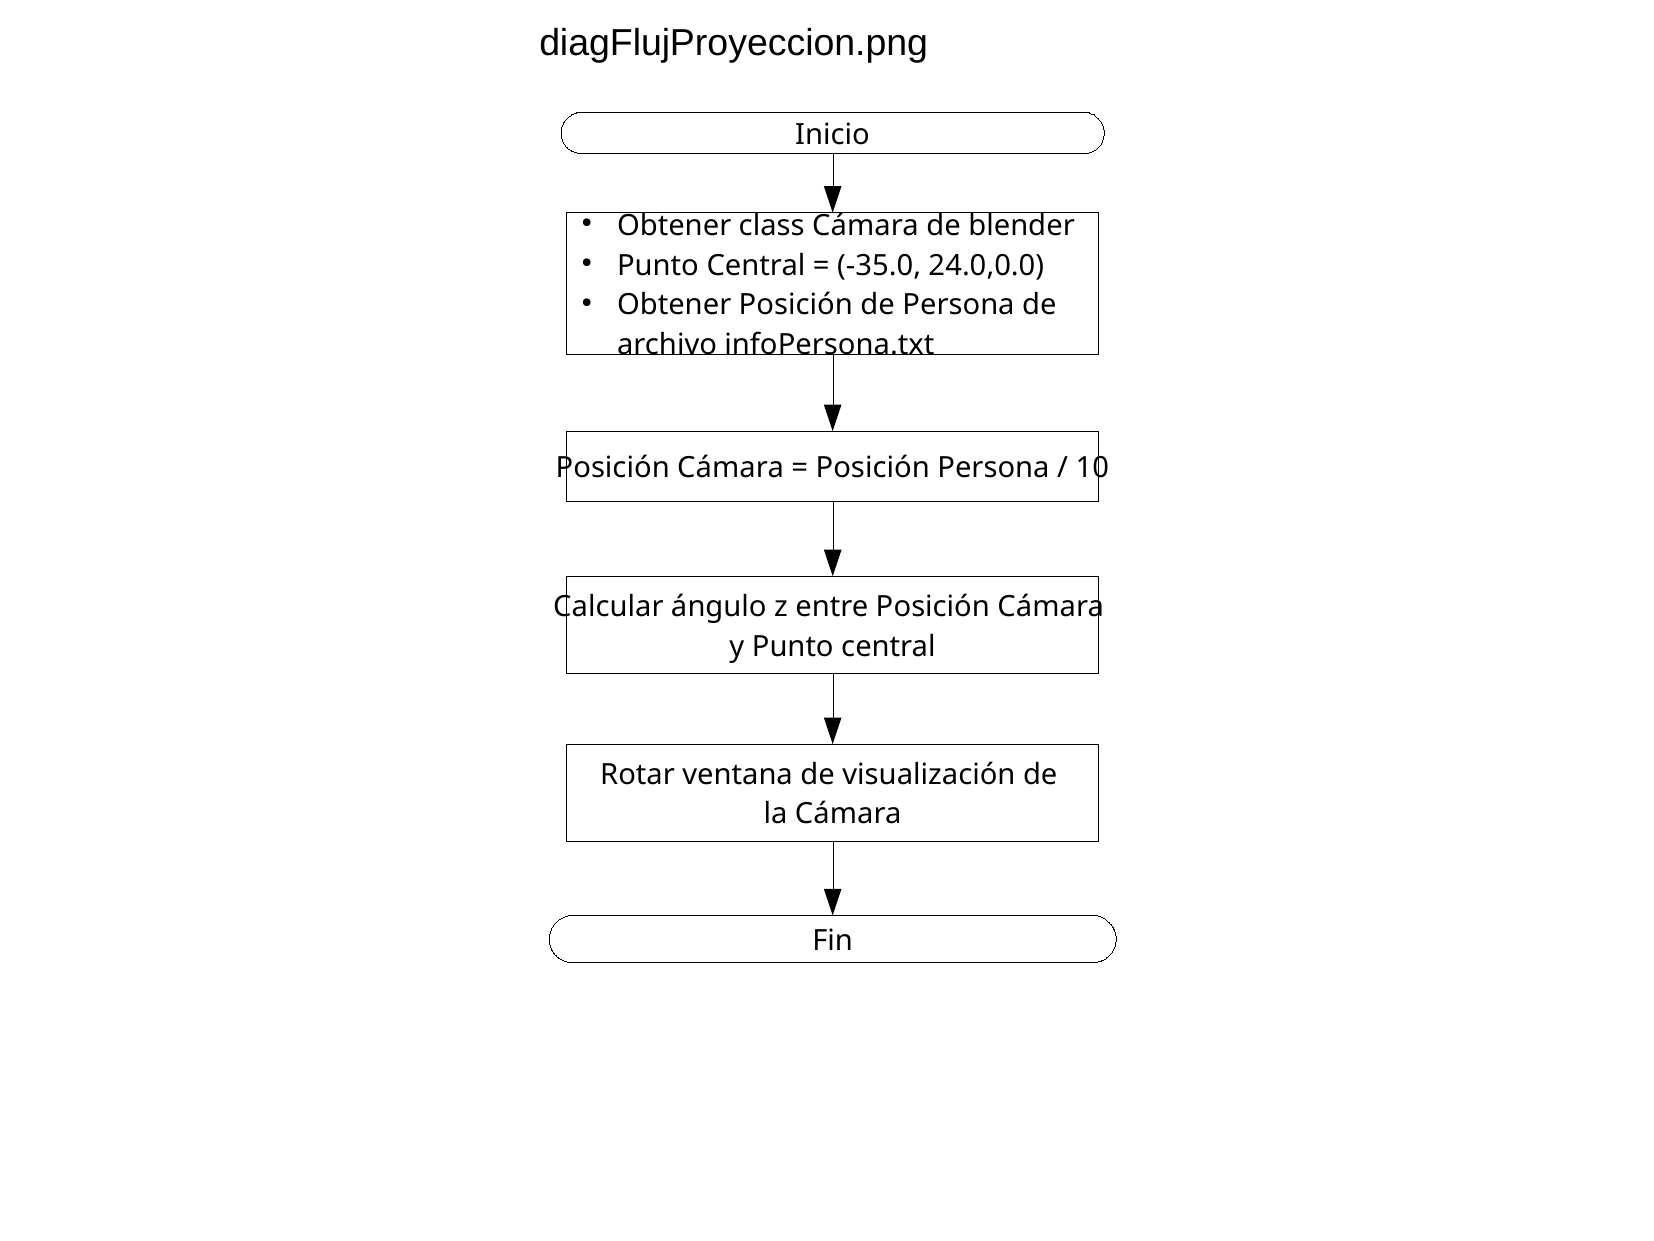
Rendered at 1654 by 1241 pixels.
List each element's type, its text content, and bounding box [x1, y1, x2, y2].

text_box Rotar ventana de visualización de la Cámara [566, 744, 1099, 842]
text_box Posición Cámara = Posición Persona / 10 [566, 431, 1099, 502]
text_box Calcular ángulo z entre Posición Cámara y Punto central [566, 576, 1099, 674]
text_box Fin [549, 915, 1117, 963]
text_box Obtener class Cámara de blender Punto Central = (-35.0, 24.0,0.0) Obtener Posición de Persona de archivo infoPersona.txt [566, 212, 1099, 355]
text_box diagFlujProyeccion.png [524, 14, 943, 71]
text_box Inicio [561, 112, 1105, 154]
